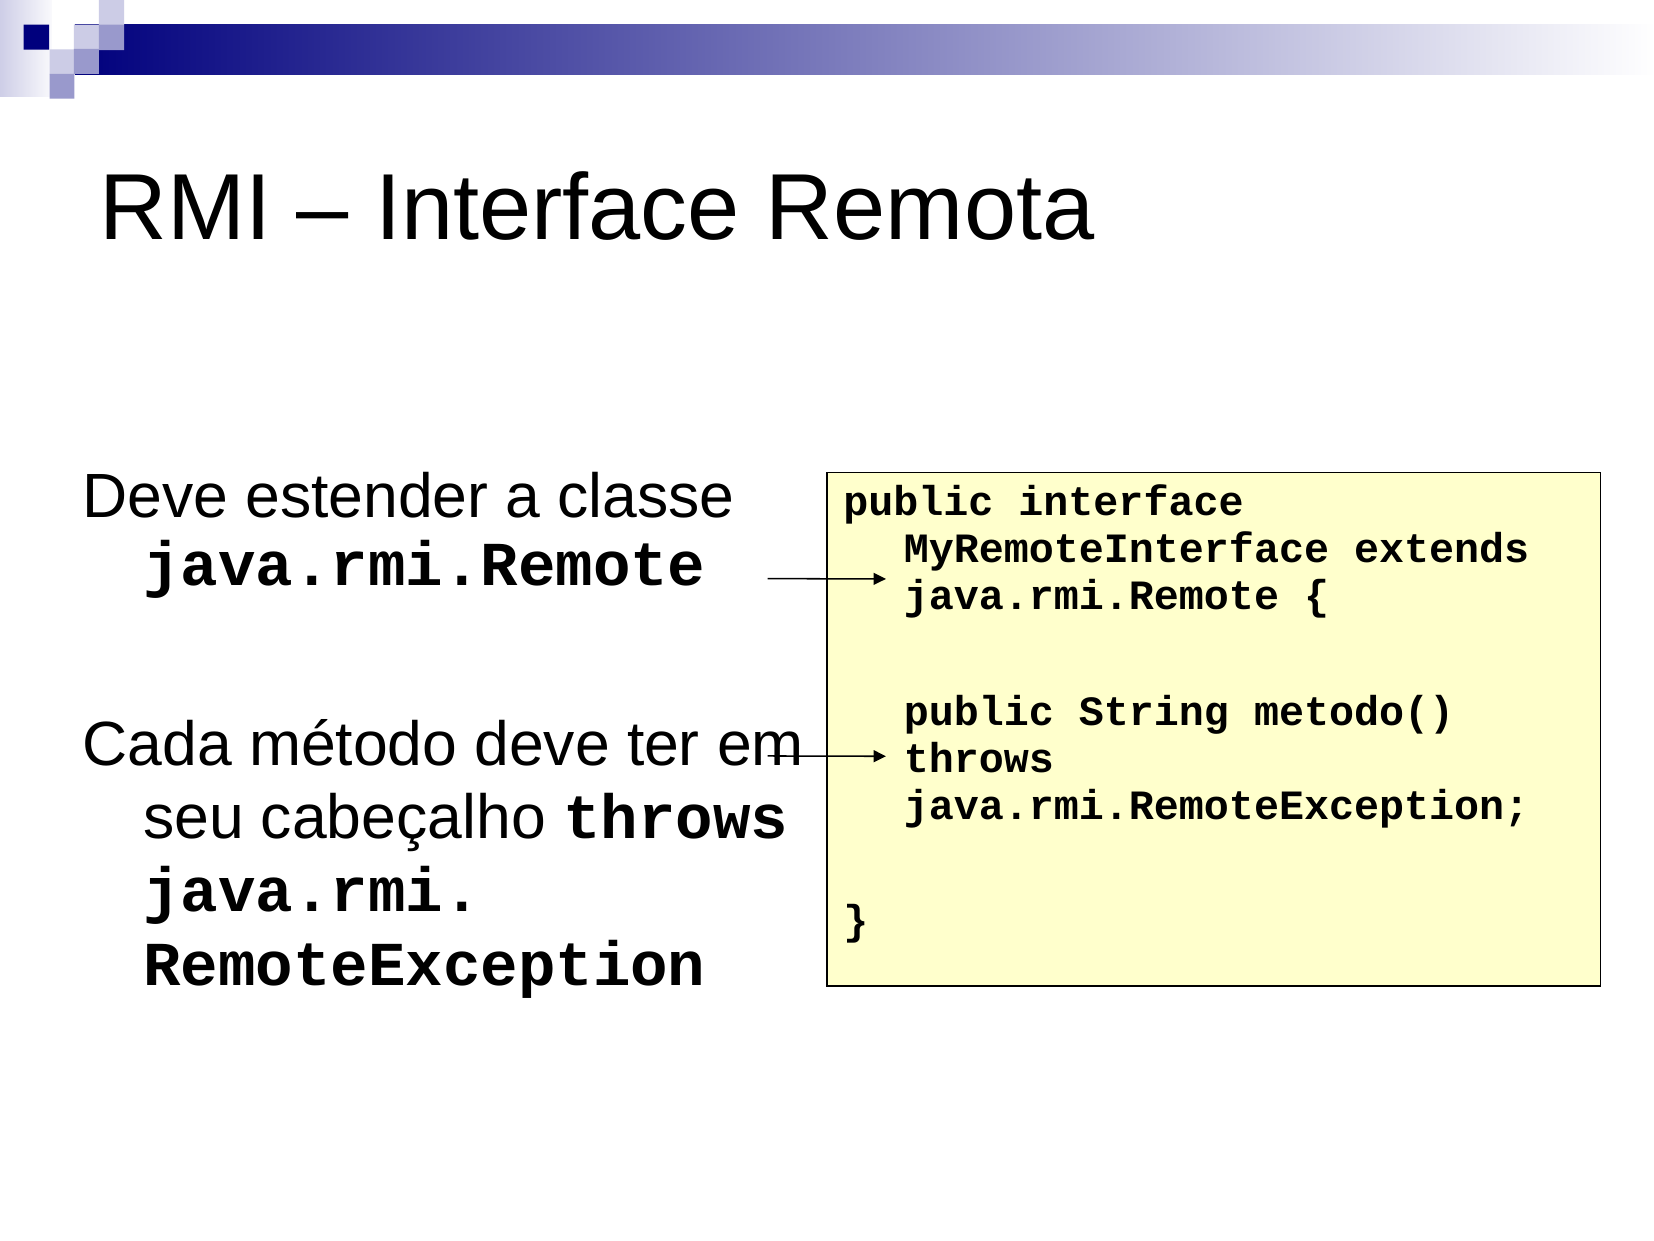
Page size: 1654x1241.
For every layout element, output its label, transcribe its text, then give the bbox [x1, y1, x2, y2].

list Deve estender a classe java.rmi.Remote Cada método deve ter em seu cabeçalho throws java.rmi. RemoteException [82, 458, 827, 1032]
text_box RMI – Interface Remota [82, 82, 1572, 331]
text_box public interface MyRemoteInterface extends java.rmi.Remote { public String metodo() throws java.rmi.RemoteException; } [826, 472, 1601, 987]
